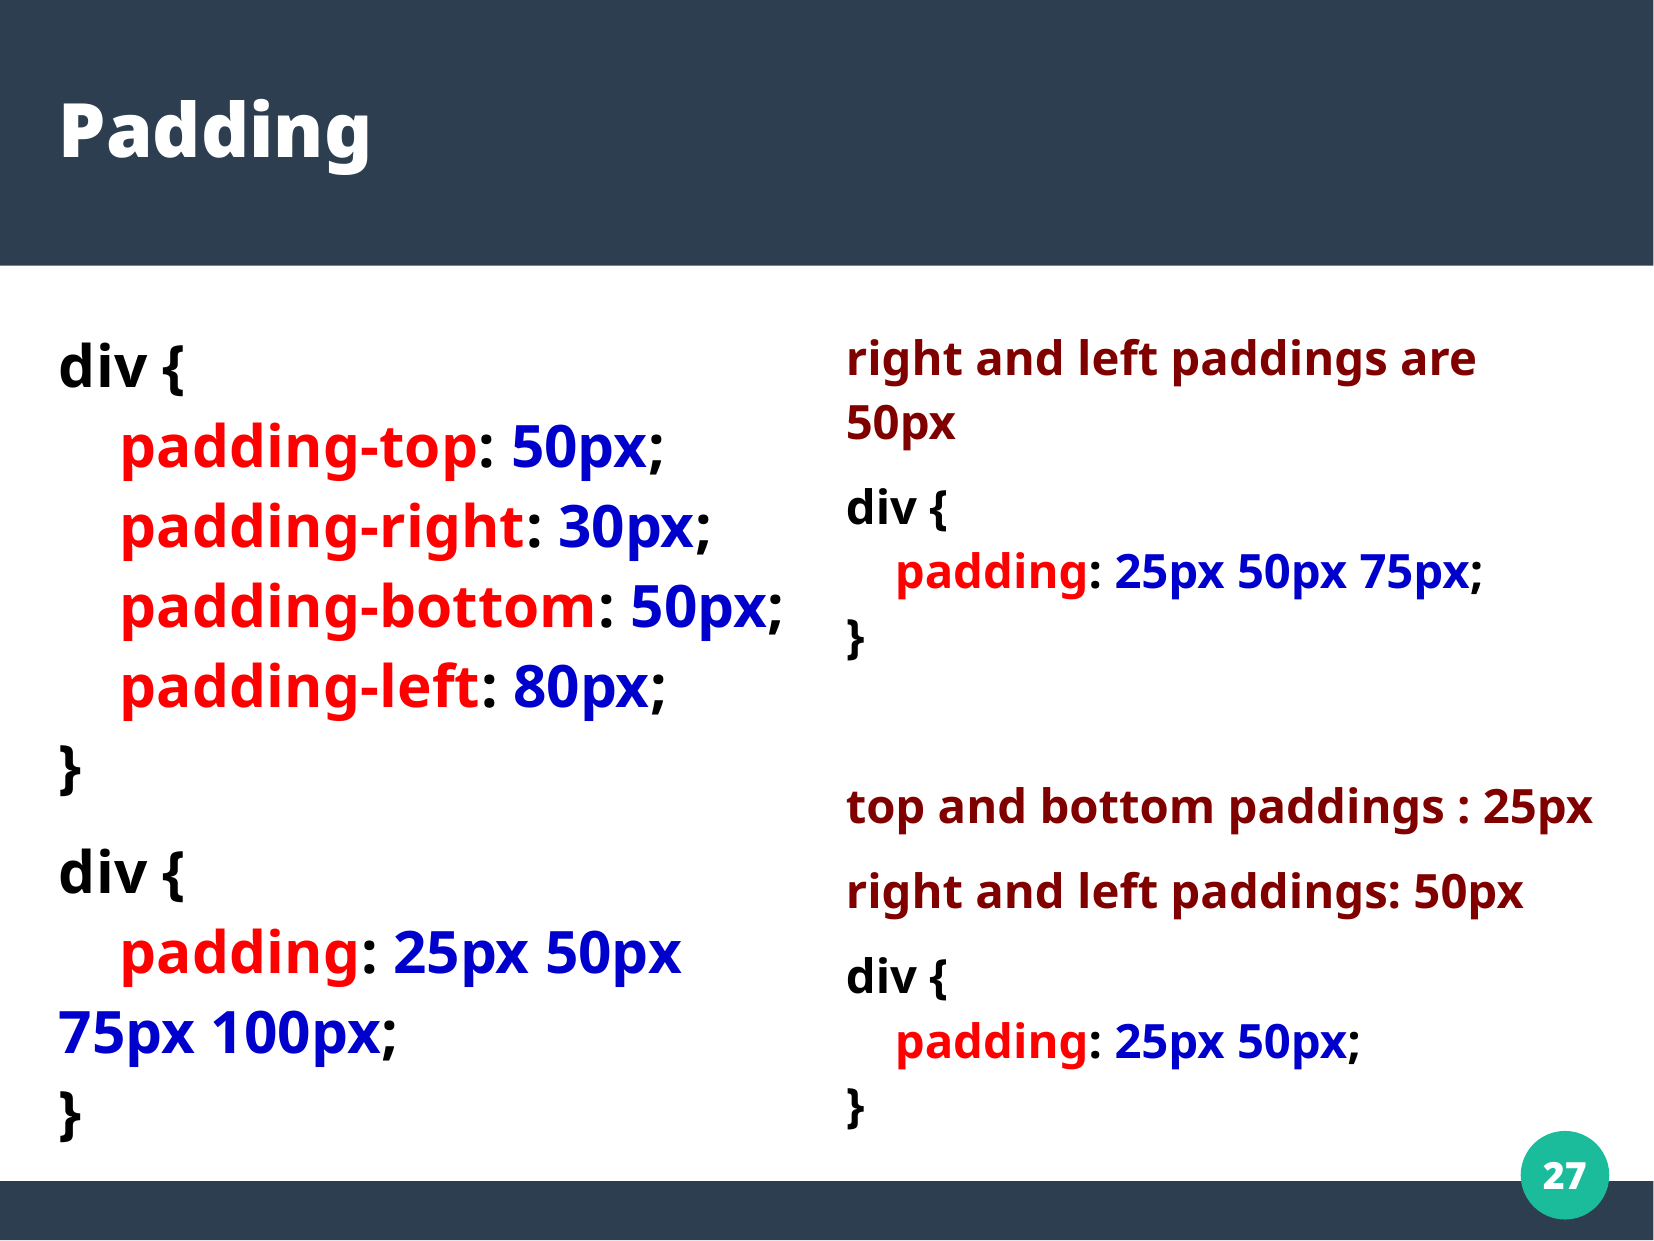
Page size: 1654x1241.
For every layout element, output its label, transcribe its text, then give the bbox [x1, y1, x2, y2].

list div { padding-top: 50px; padding-right: 30px; padding-bottom: 50px; padding-left: 80px; } div { padding: 25px 50px 75px 100px; } [59, 324, 809, 1152]
title Padding [59, 49, 1595, 207]
list right and left paddings are 50px div { padding: 25px 50px 75px; } top and bottom paddings : 25px right and left paddings: 50px div { padding: 25px 50px; } [845, 324, 1596, 1152]
